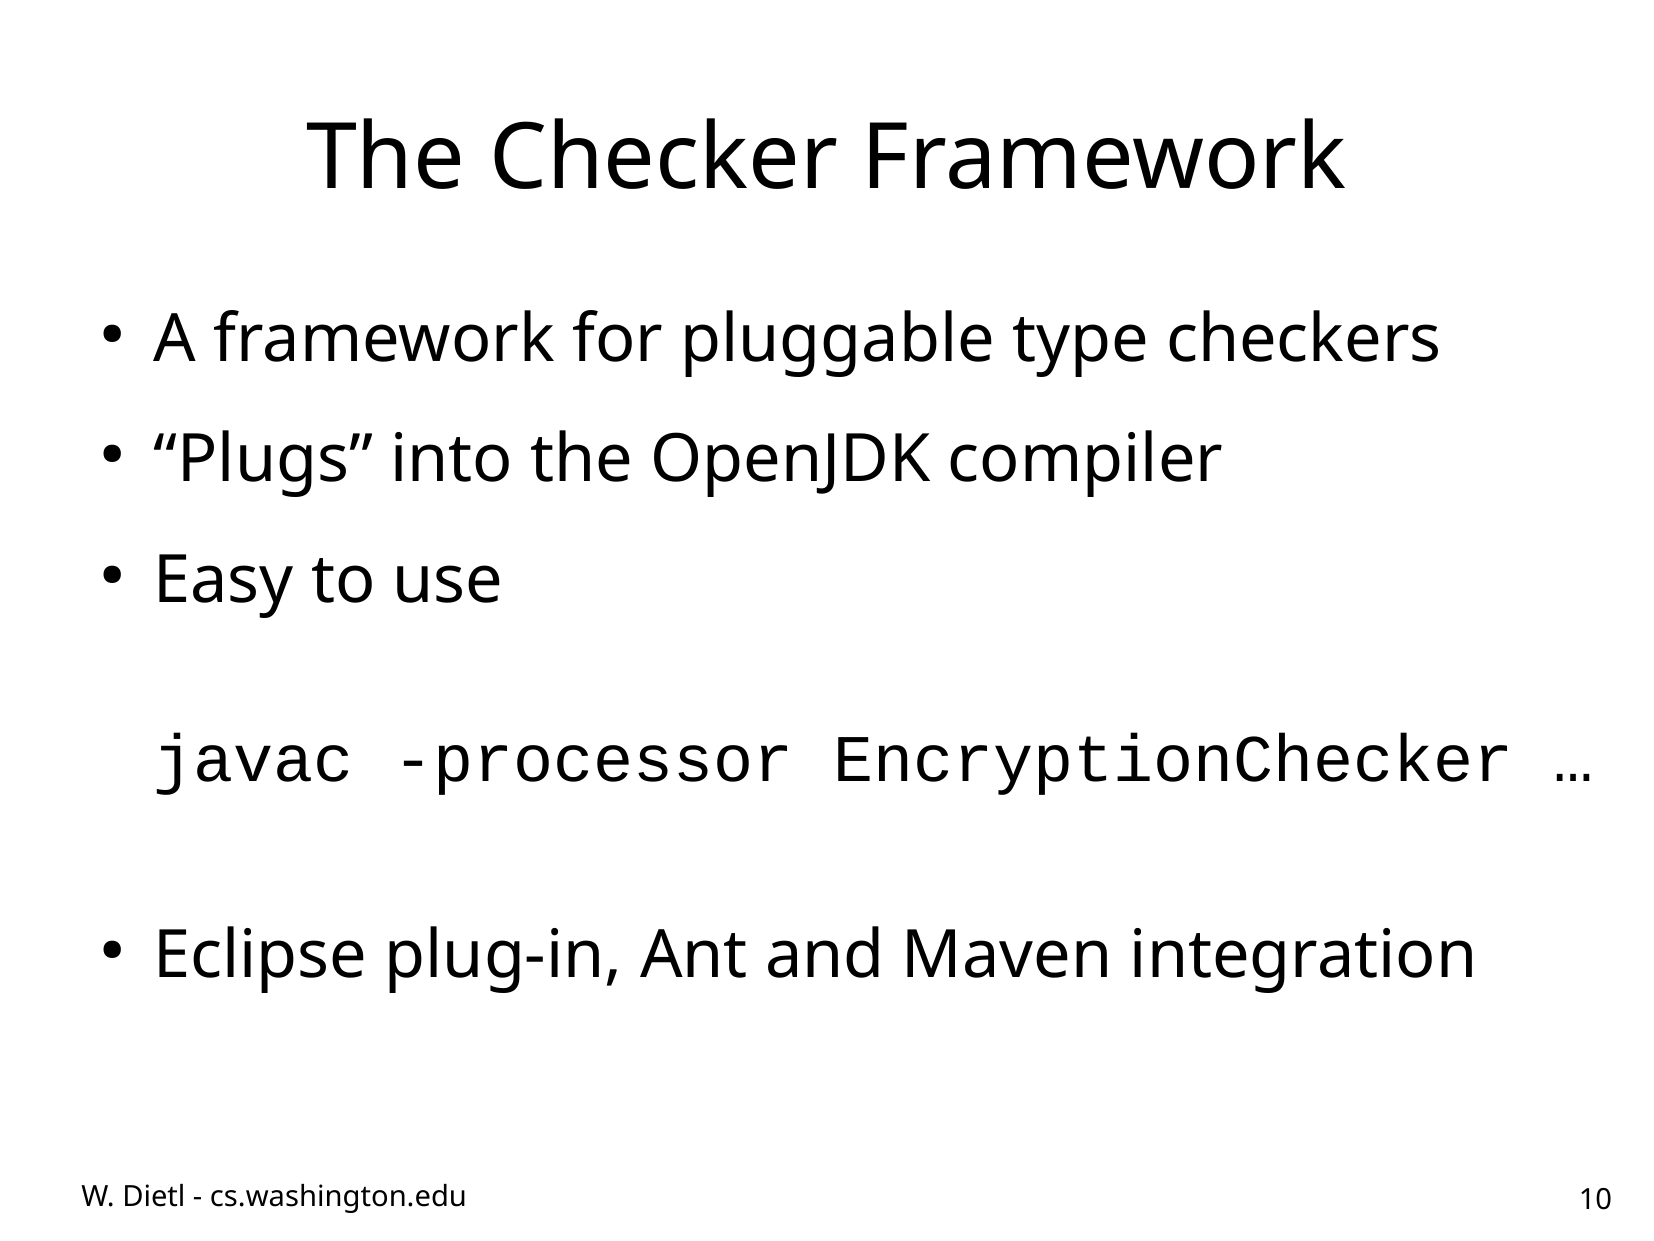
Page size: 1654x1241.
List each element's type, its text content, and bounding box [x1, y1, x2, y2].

title The Checker Framework [82, 49, 1571, 257]
list A framework for pluggable type checkers “Plugs” into the OpenJDK compiler Easy to use javac -processor EncryptionChecker … Eclipse plug-in, Ant and Maven integration [82, 290, 1613, 1094]
